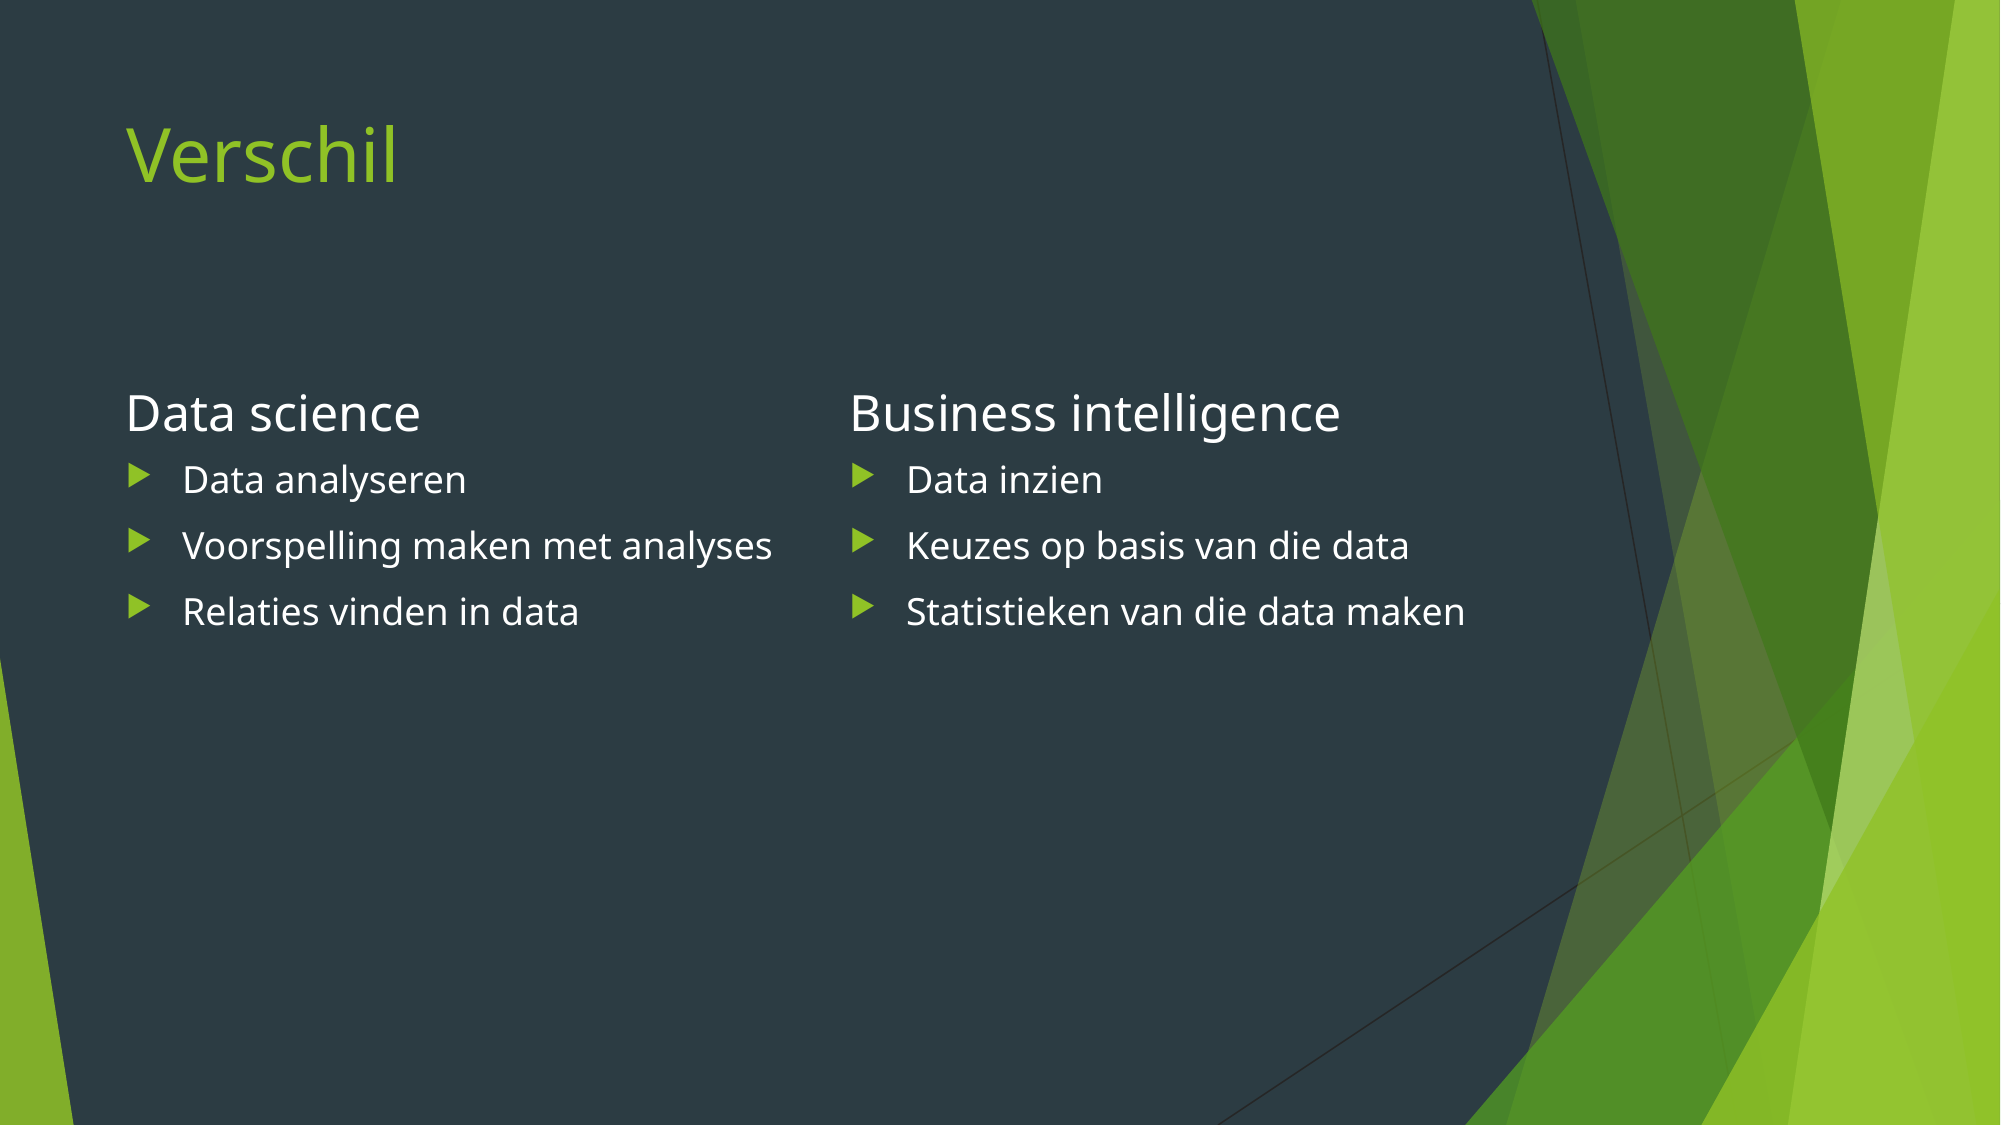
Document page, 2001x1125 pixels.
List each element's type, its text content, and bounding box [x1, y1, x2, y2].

title Verschil [111, 99, 1522, 317]
list Business intelligence [834, 354, 1522, 448]
list Data science [110, 354, 798, 448]
list Data analyseren Voorspelling maken met analyses Relaties vinden in data [110, 448, 798, 992]
list Data inzien Keuzes op basis van die data Statistieken van die data maken [834, 448, 1522, 992]
